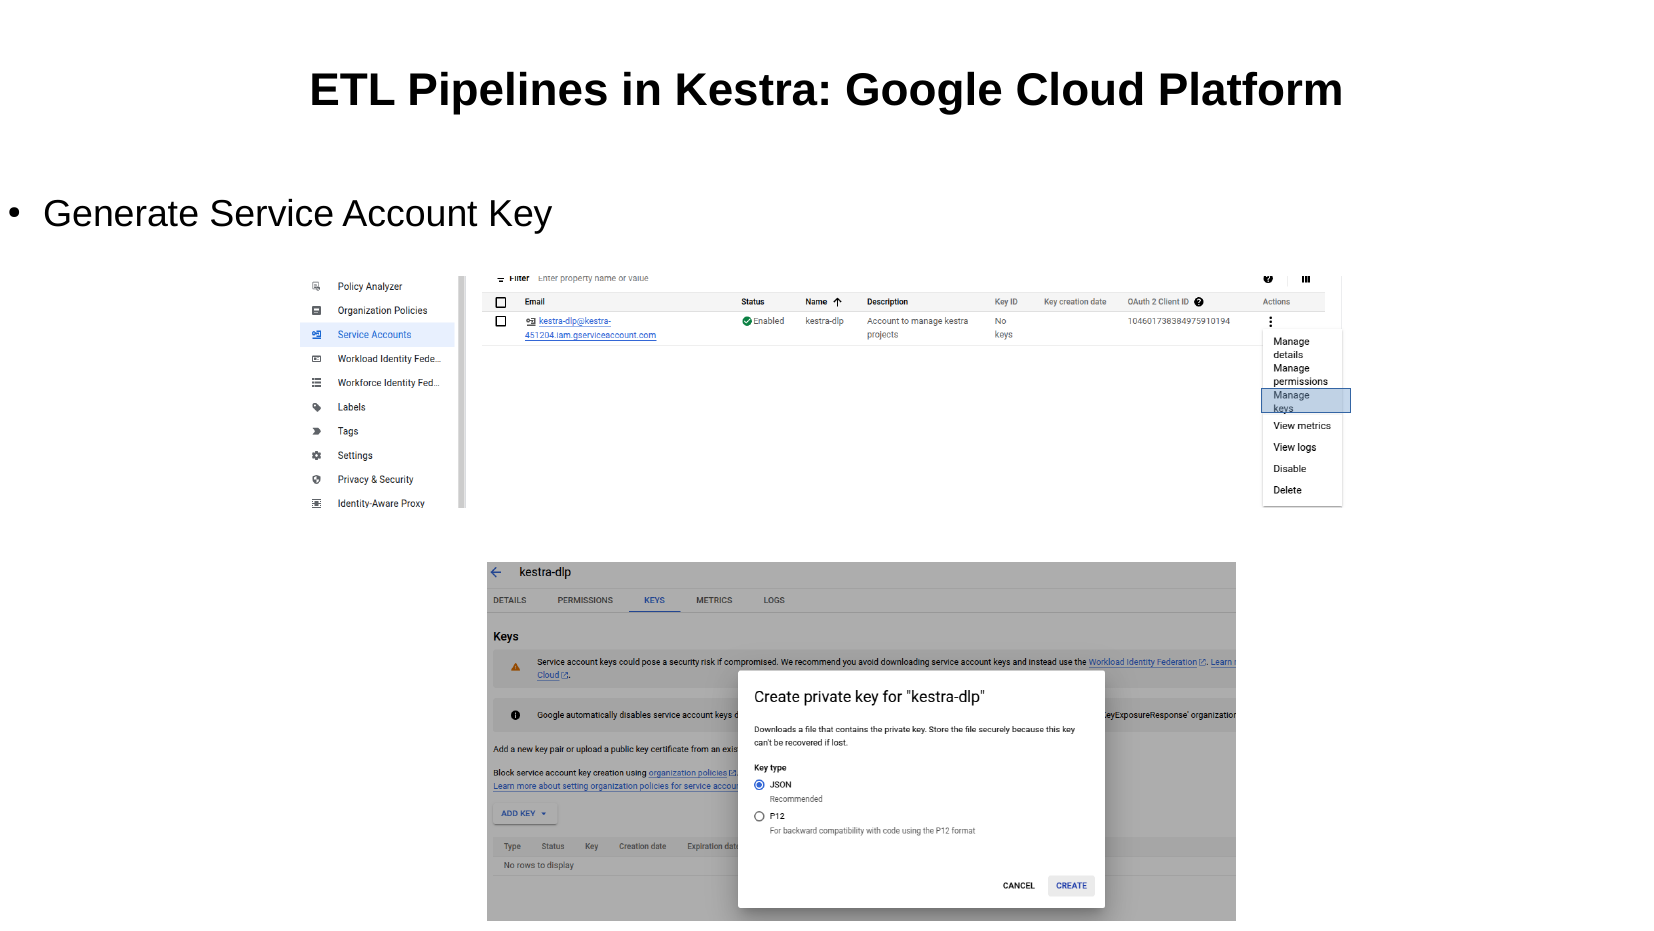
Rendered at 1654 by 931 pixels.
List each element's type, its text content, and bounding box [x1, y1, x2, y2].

picture [300, 276, 1348, 508]
subtitle Generate Service Account Key [7, 192, 713, 277]
title ETL Pipelines in Kestra: Google Cloud Platform [82, 37, 1571, 193]
picture [487, 562, 1236, 921]
text_box [1261, 388, 1351, 413]
